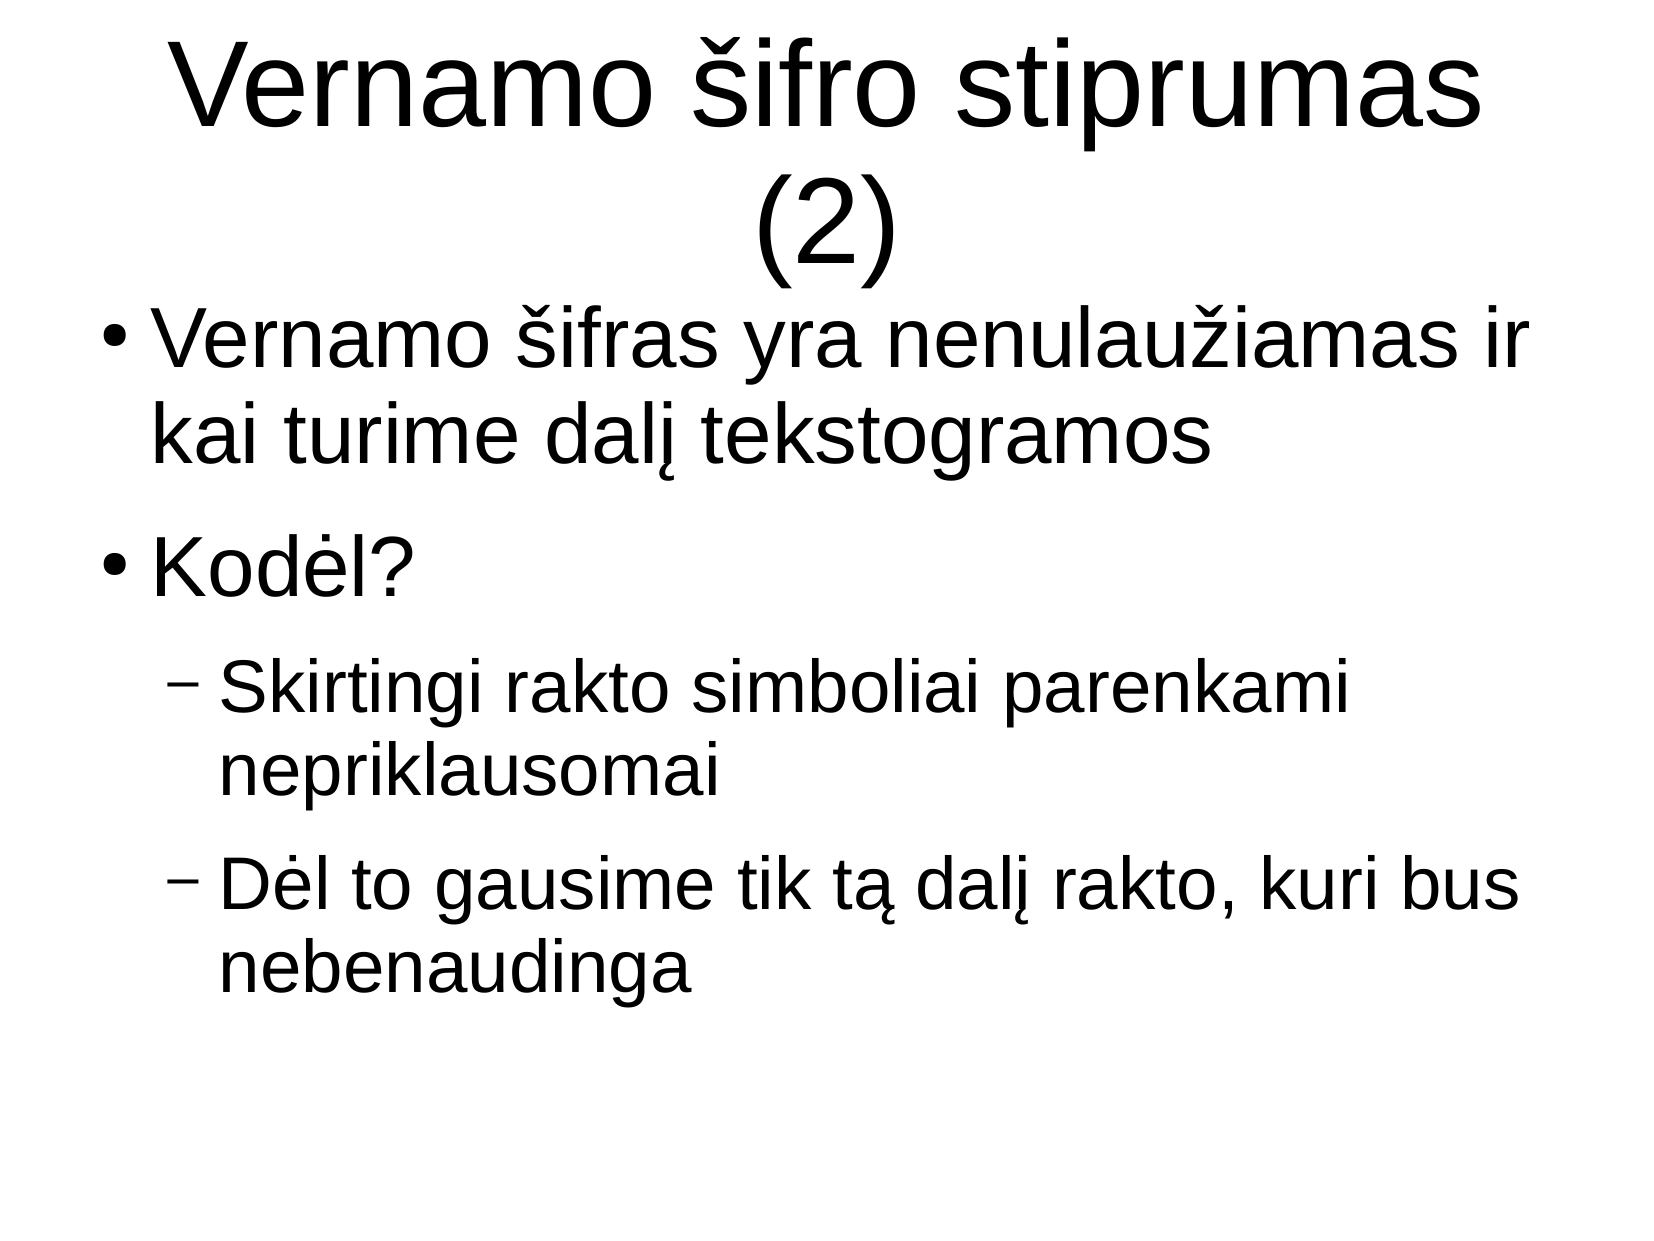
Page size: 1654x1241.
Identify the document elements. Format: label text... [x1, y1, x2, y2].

list Vernamo šifras yra nenulaužiamas ir kai turime dalį tekstogramos Kodėl? Skirtingi rakto simboliai parenkami nepriklausomai Dėl to gausime tik tą dalį rakto, kuri bus nebenaudinga [82, 290, 1571, 1010]
title Vernamo šifro stiprumas (2) [82, 16, 1571, 290]
